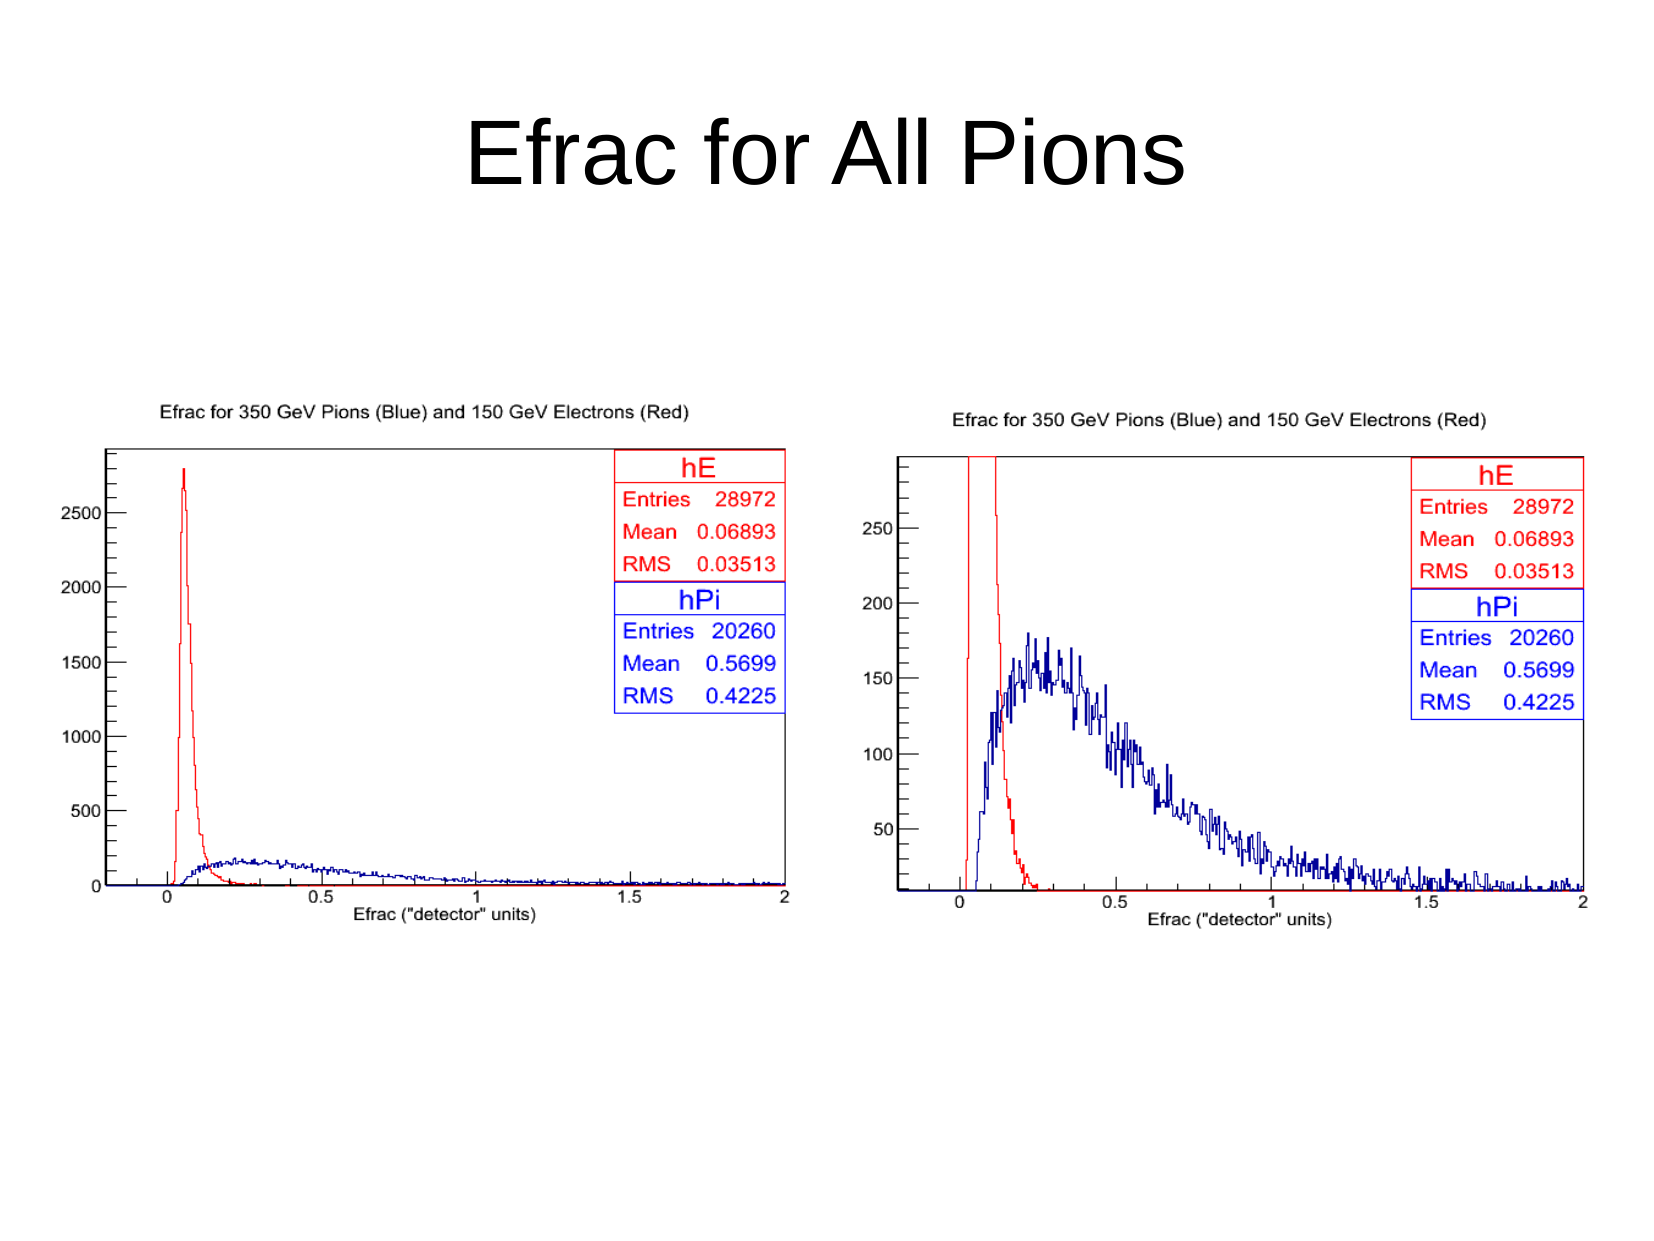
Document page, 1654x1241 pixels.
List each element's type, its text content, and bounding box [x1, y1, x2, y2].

picture [0, 394, 1647, 946]
title Efrac for All Pions [82, 49, 1571, 257]
